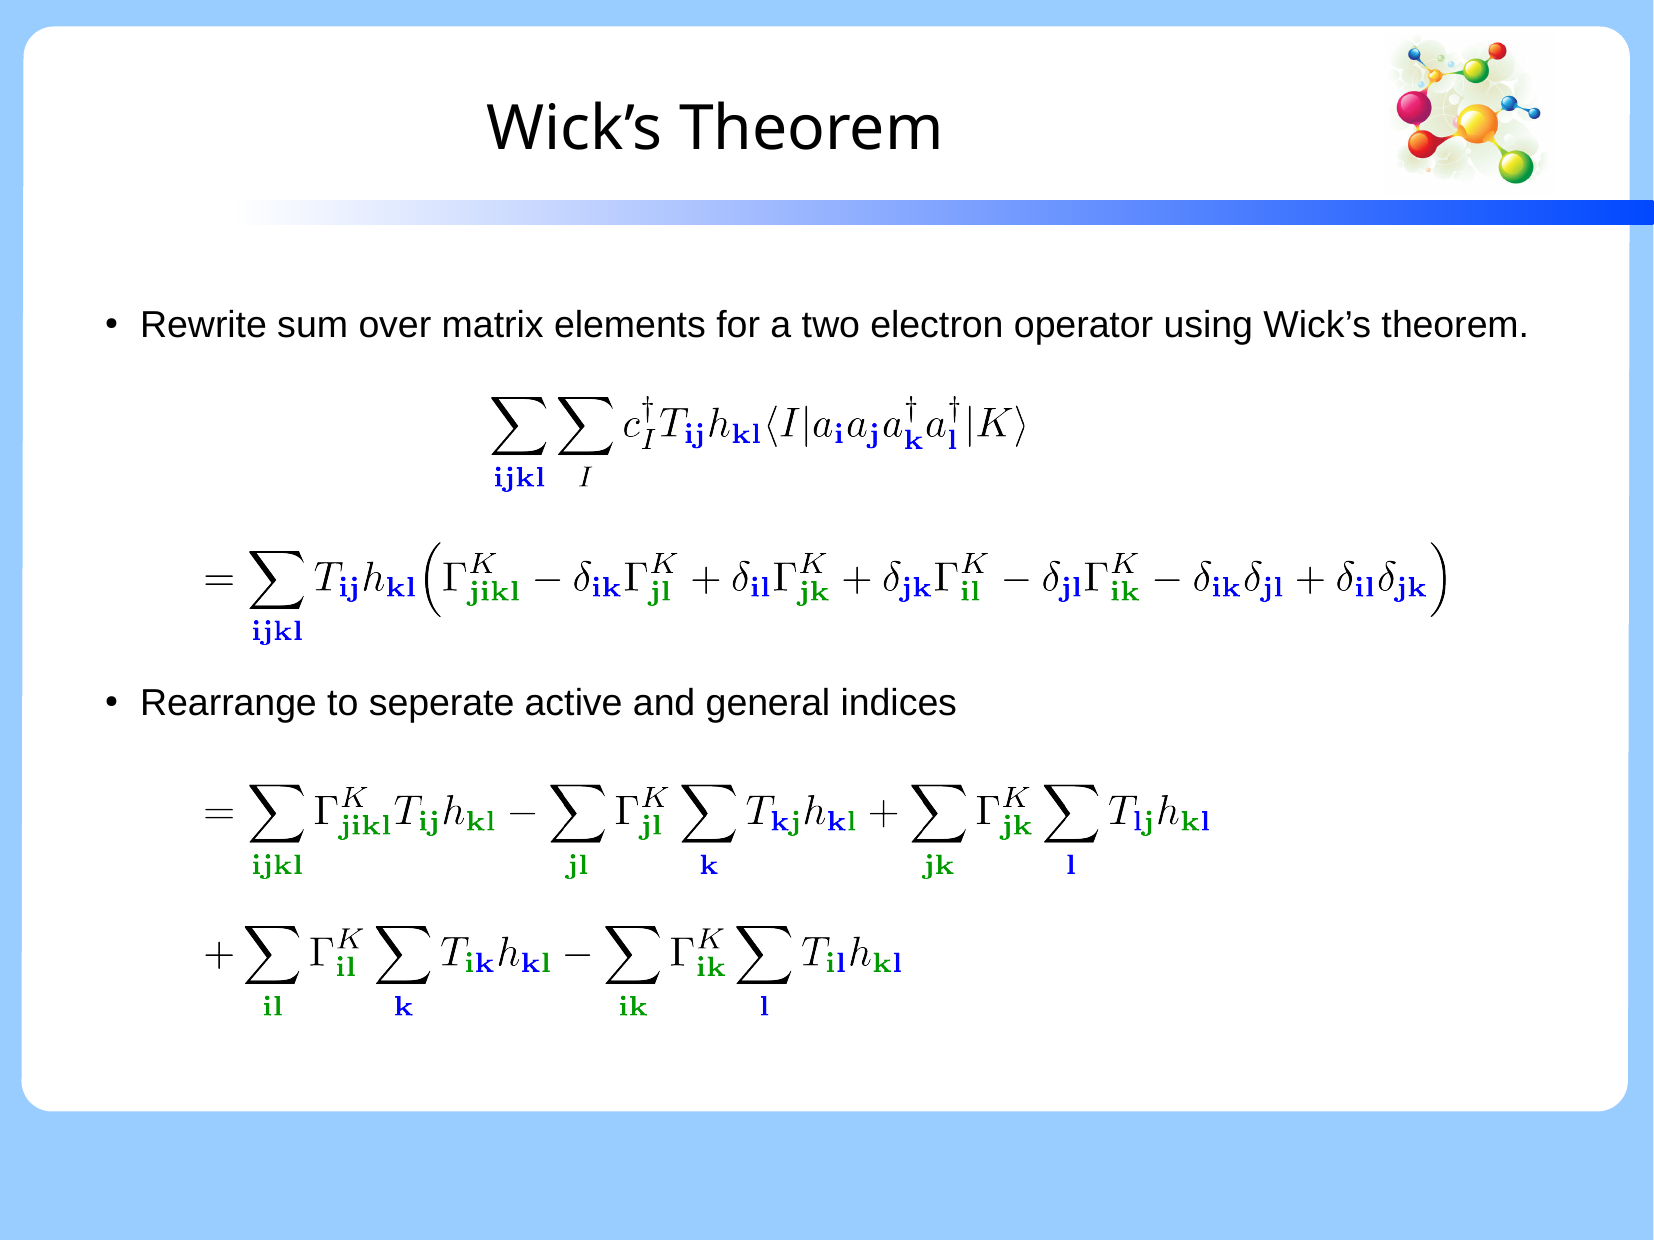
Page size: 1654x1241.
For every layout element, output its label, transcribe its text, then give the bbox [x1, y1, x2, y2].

text_box Rewrite sum over matrix elements for a two electron operator using Wick’s theorem. Rearrange to seperate active and general indices [90, 254, 1576, 1241]
title Wick’s Theorem [82, 49, 1332, 201]
picture [491, 396, 1025, 492]
picture [205, 925, 901, 1016]
picture [205, 542, 1446, 645]
table_cell [956, 201, 961, 224]
picture [1382, 29, 1556, 195]
table_cell [873, 201, 877, 224]
picture [205, 784, 1209, 879]
